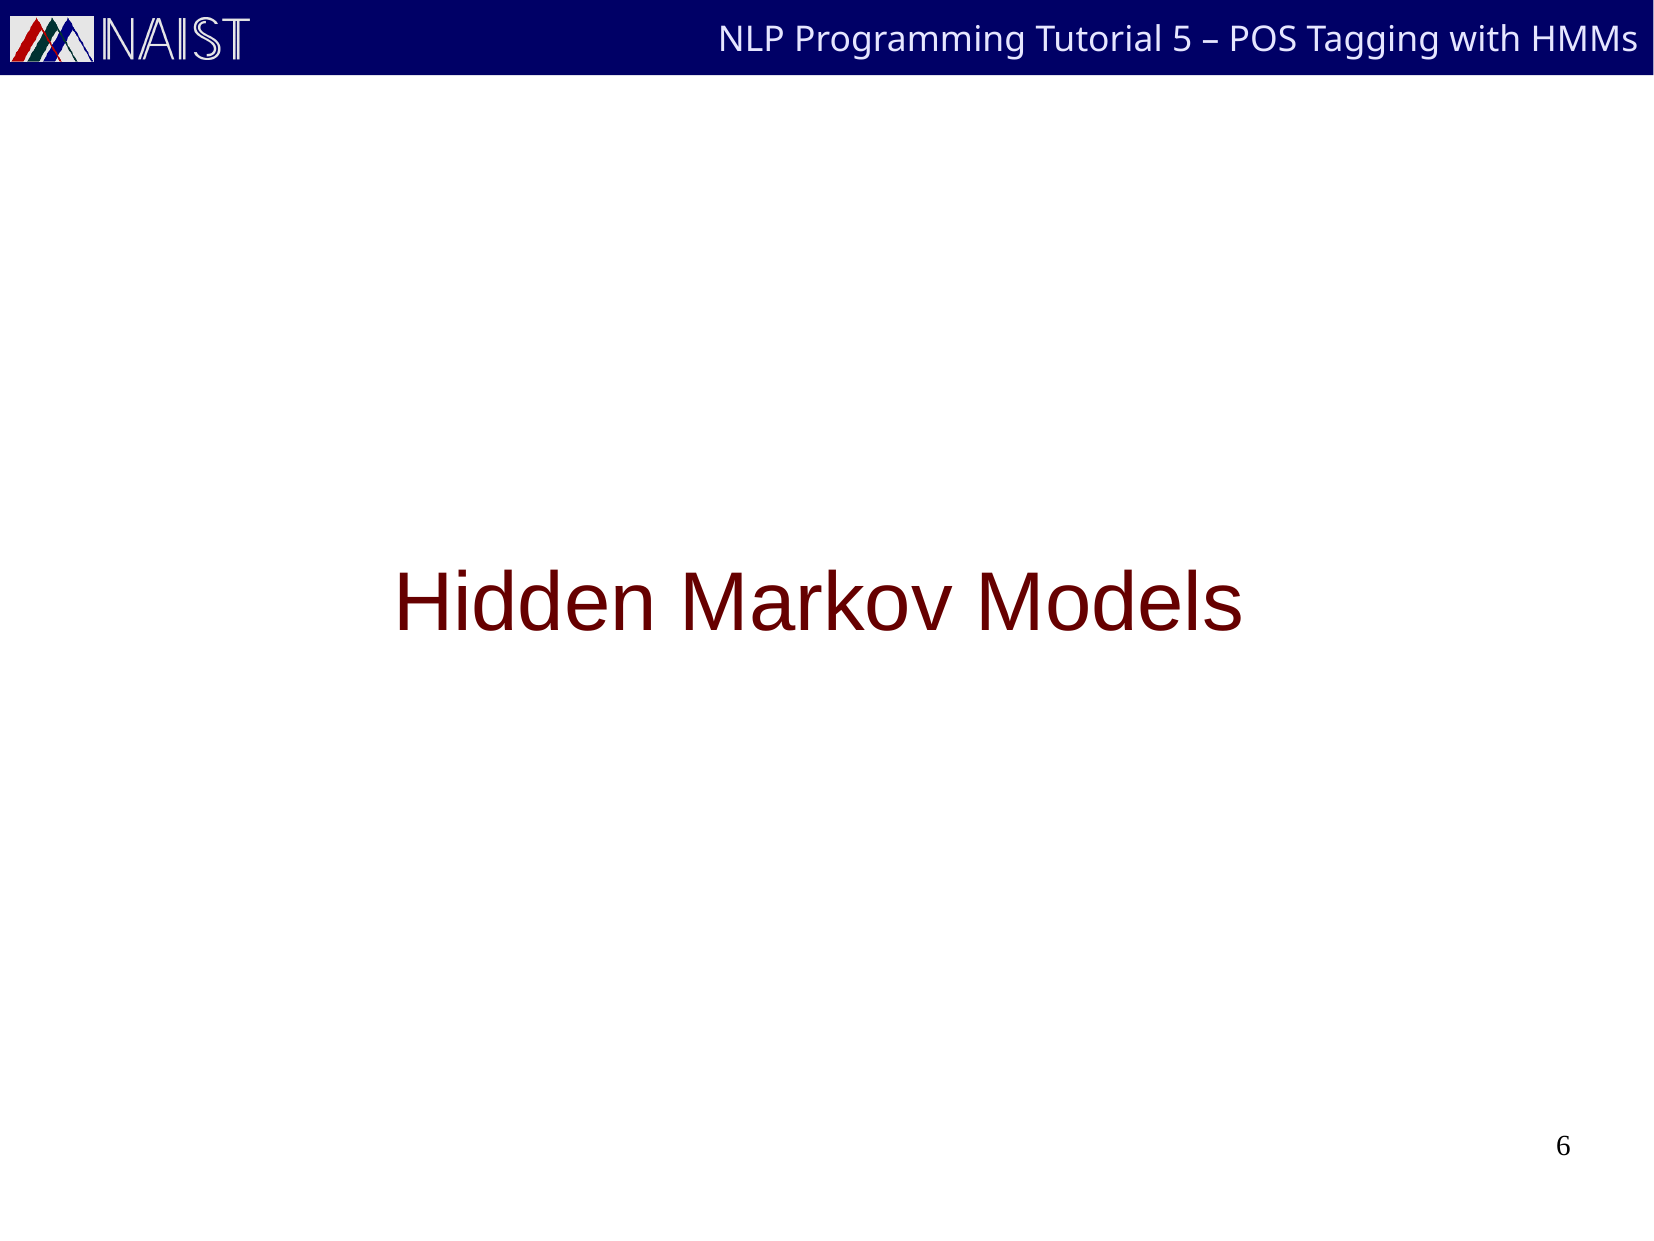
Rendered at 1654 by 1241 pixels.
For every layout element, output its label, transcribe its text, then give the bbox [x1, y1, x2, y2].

picture [10, 16, 94, 62]
picture [102, 17, 251, 60]
title Hidden Markov Models [75, 506, 1564, 698]
